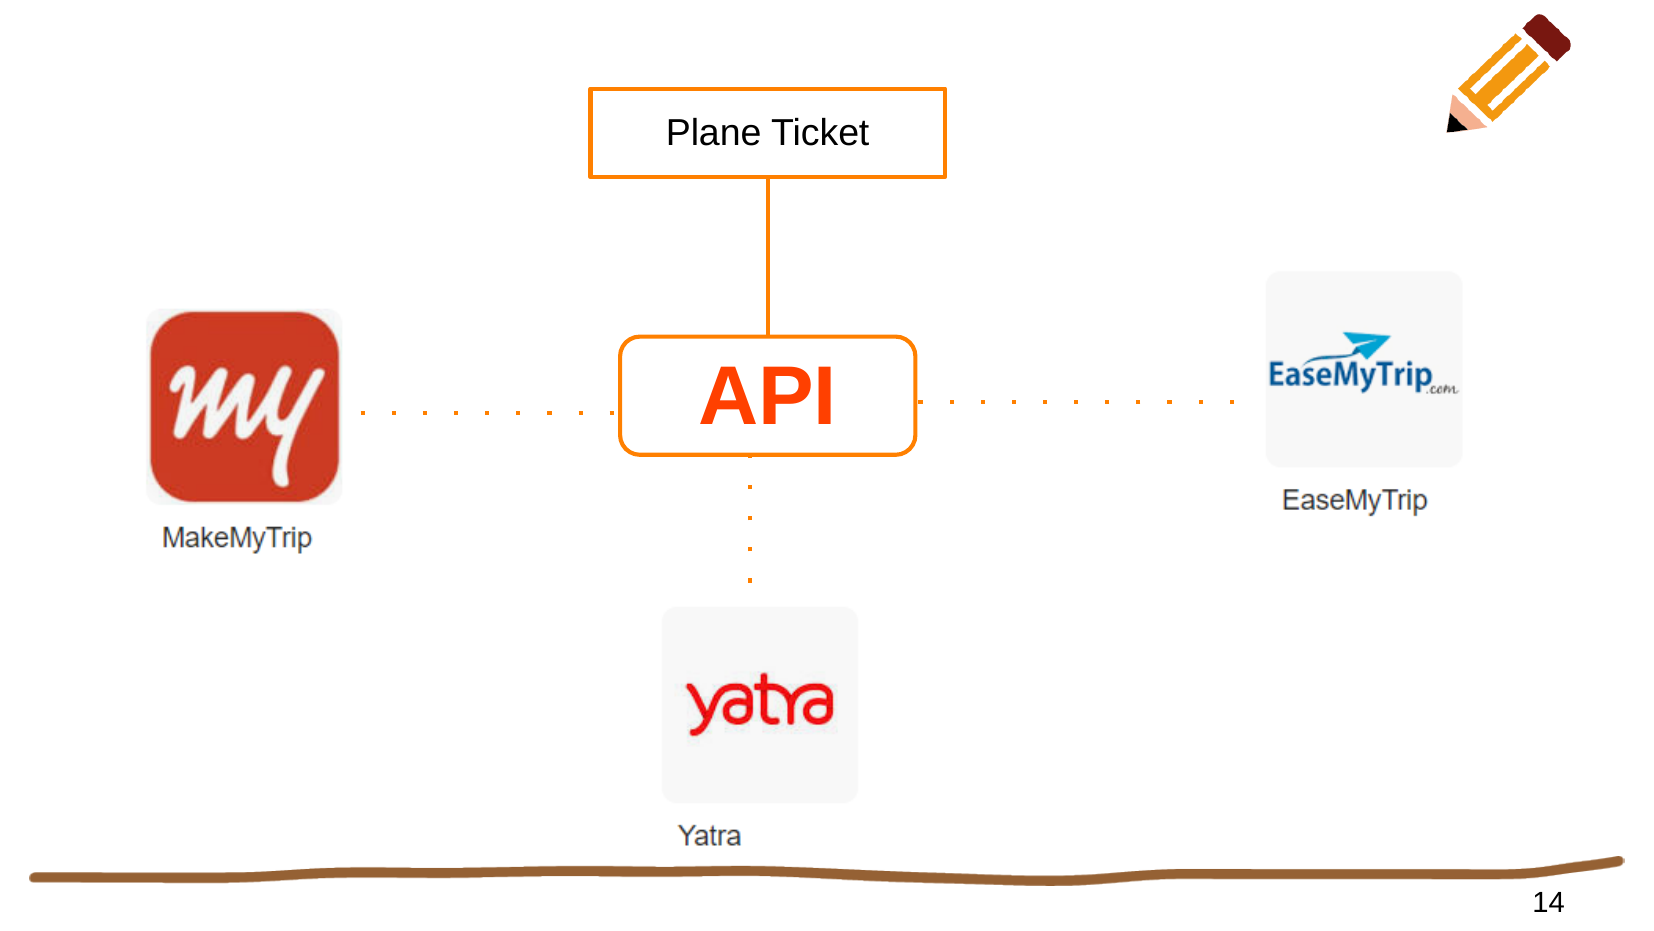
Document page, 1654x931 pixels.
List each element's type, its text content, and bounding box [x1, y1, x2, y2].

text_box Plane Ticket [590, 88, 945, 178]
picture [112, 295, 355, 571]
picture [29, 593, 1625, 886]
text_box API [620, 336, 916, 455]
picture [1252, 259, 1477, 546]
picture [1446, 14, 1571, 133]
